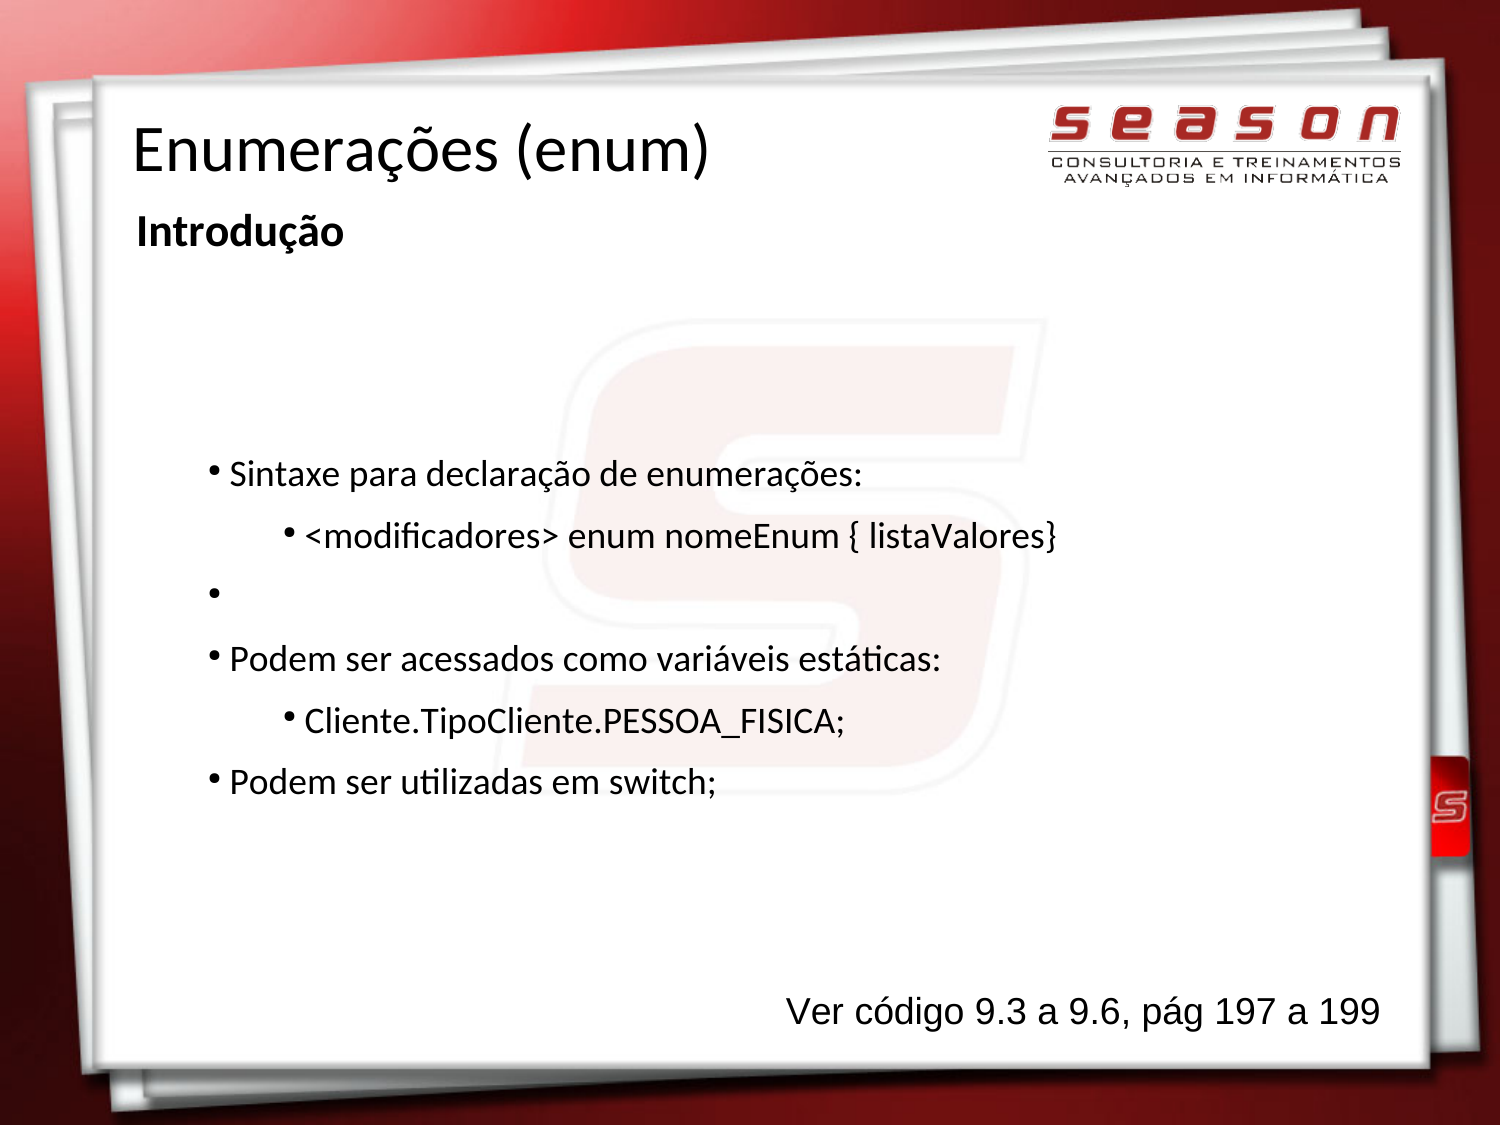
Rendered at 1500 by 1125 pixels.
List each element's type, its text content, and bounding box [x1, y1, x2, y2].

text_box Ver código 9.3 a 9.6, pág 197 a 199 [708, 979, 1396, 1040]
title Enumerações (enum) [118, 33, 1394, 257]
text_box Sintaxe para declaração de enumerações: <modificadores> enum nomeEnum { listaValores} Podem ser acessados como variáveis estáticas: Cliente.TipoCliente.PESSOA_FISICA; Podem ser utilizadas em switch; [207, 357, 1328, 894]
text_box Introdução [119, 200, 1240, 256]
picture [0, 0, 1500, 1125]
